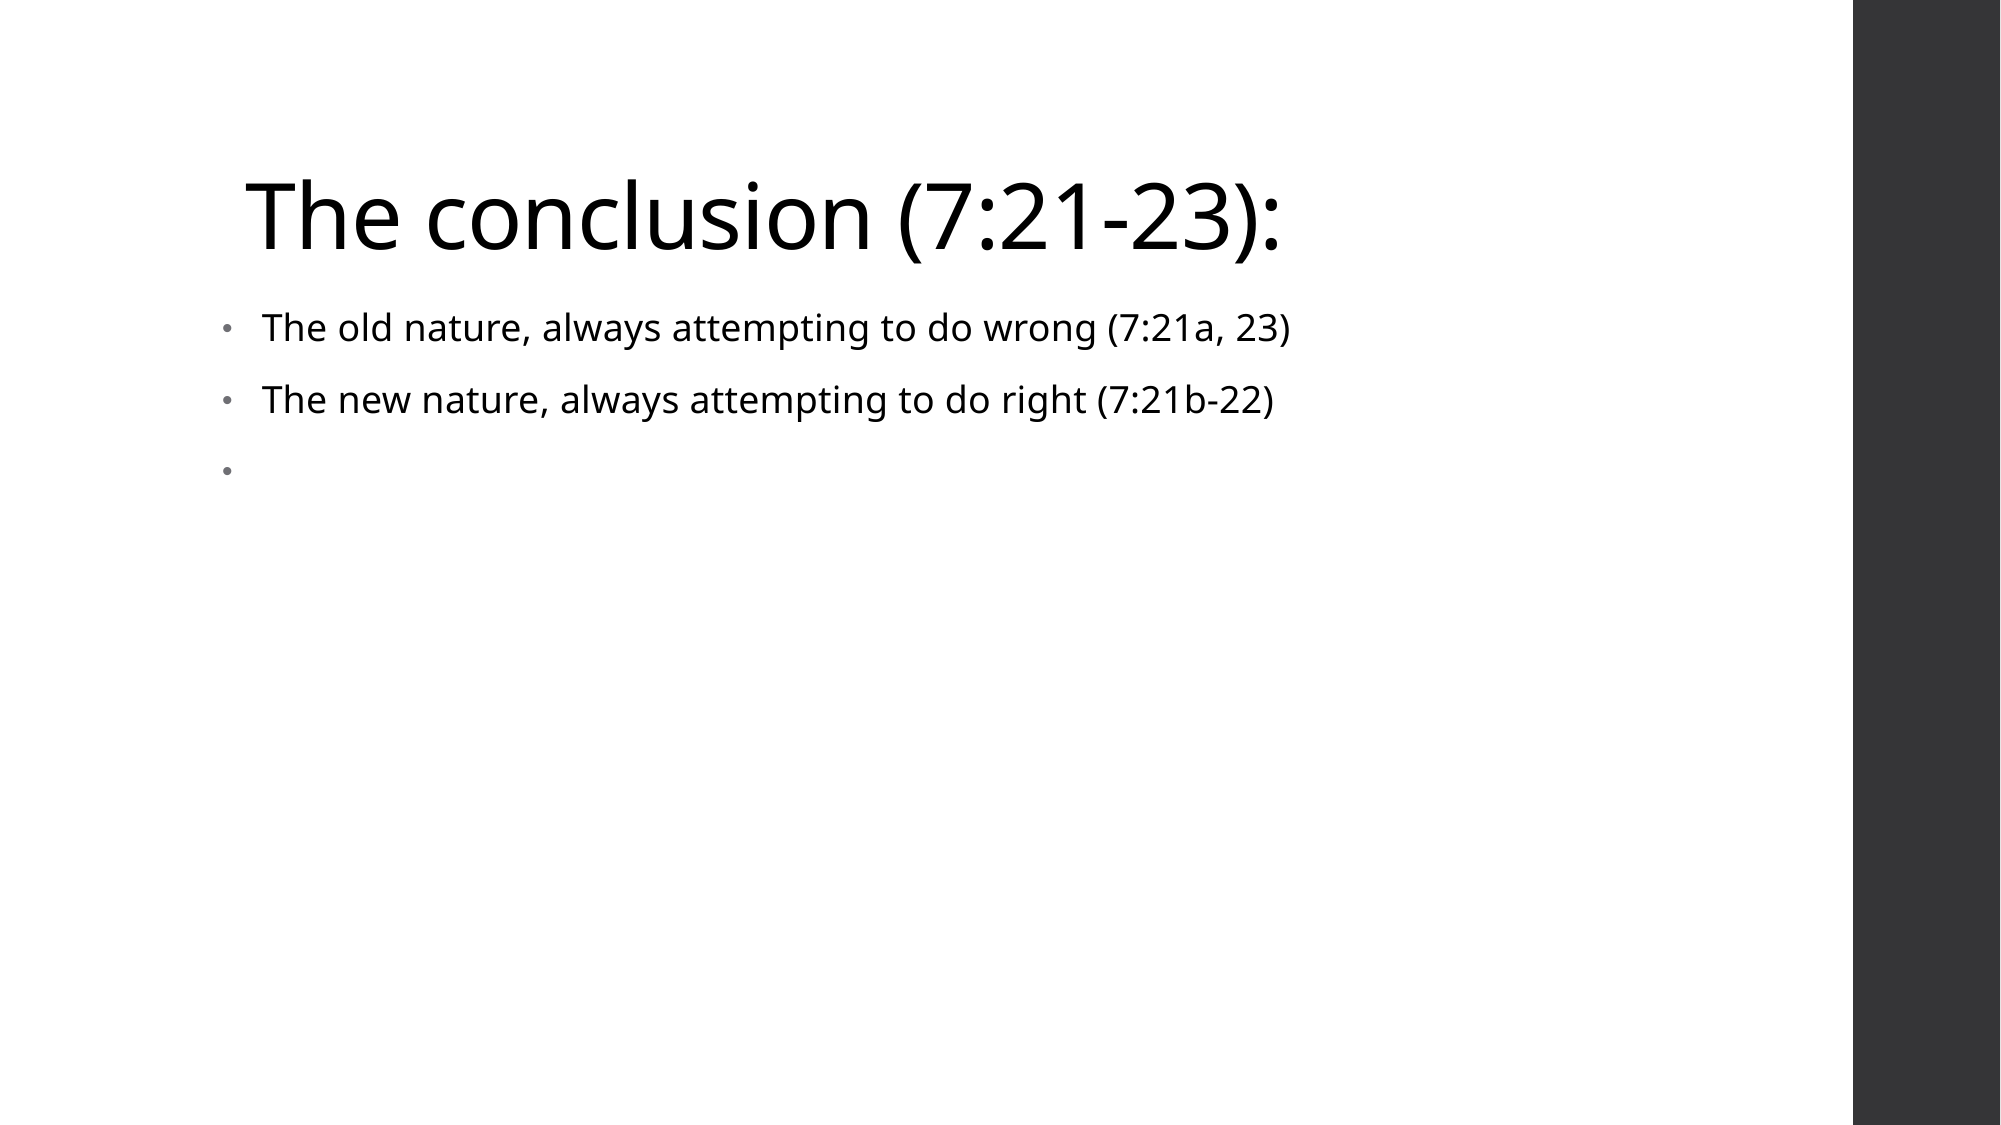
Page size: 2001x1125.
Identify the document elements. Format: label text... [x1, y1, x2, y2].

title The conclusion (7:21-23): [206, 60, 1797, 278]
list The old nature, always attempting to do wrong (7:21a, 23) The new nature, always attempting to do right (7:21b-22) [206, 299, 1617, 1014]
